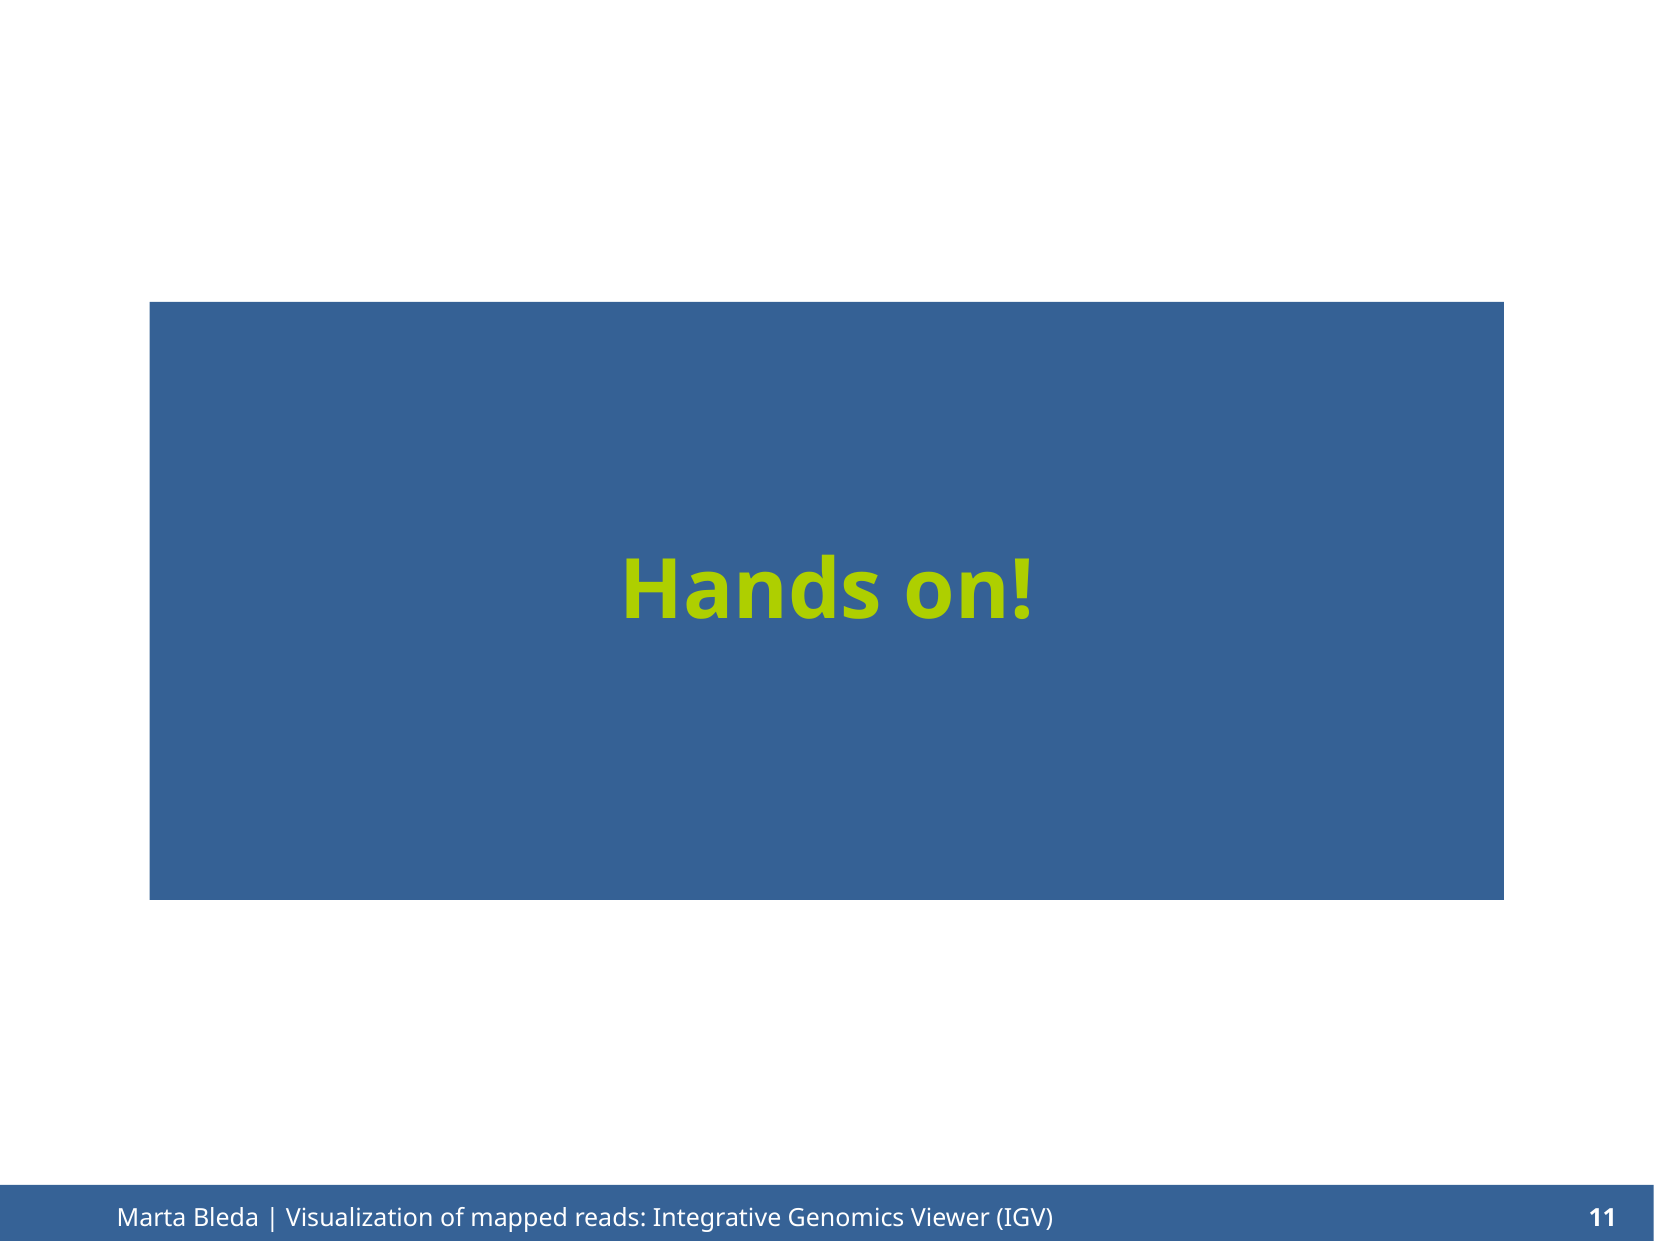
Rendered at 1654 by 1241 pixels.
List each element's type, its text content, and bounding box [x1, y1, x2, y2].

title Hands on! [219, 482, 1435, 690]
